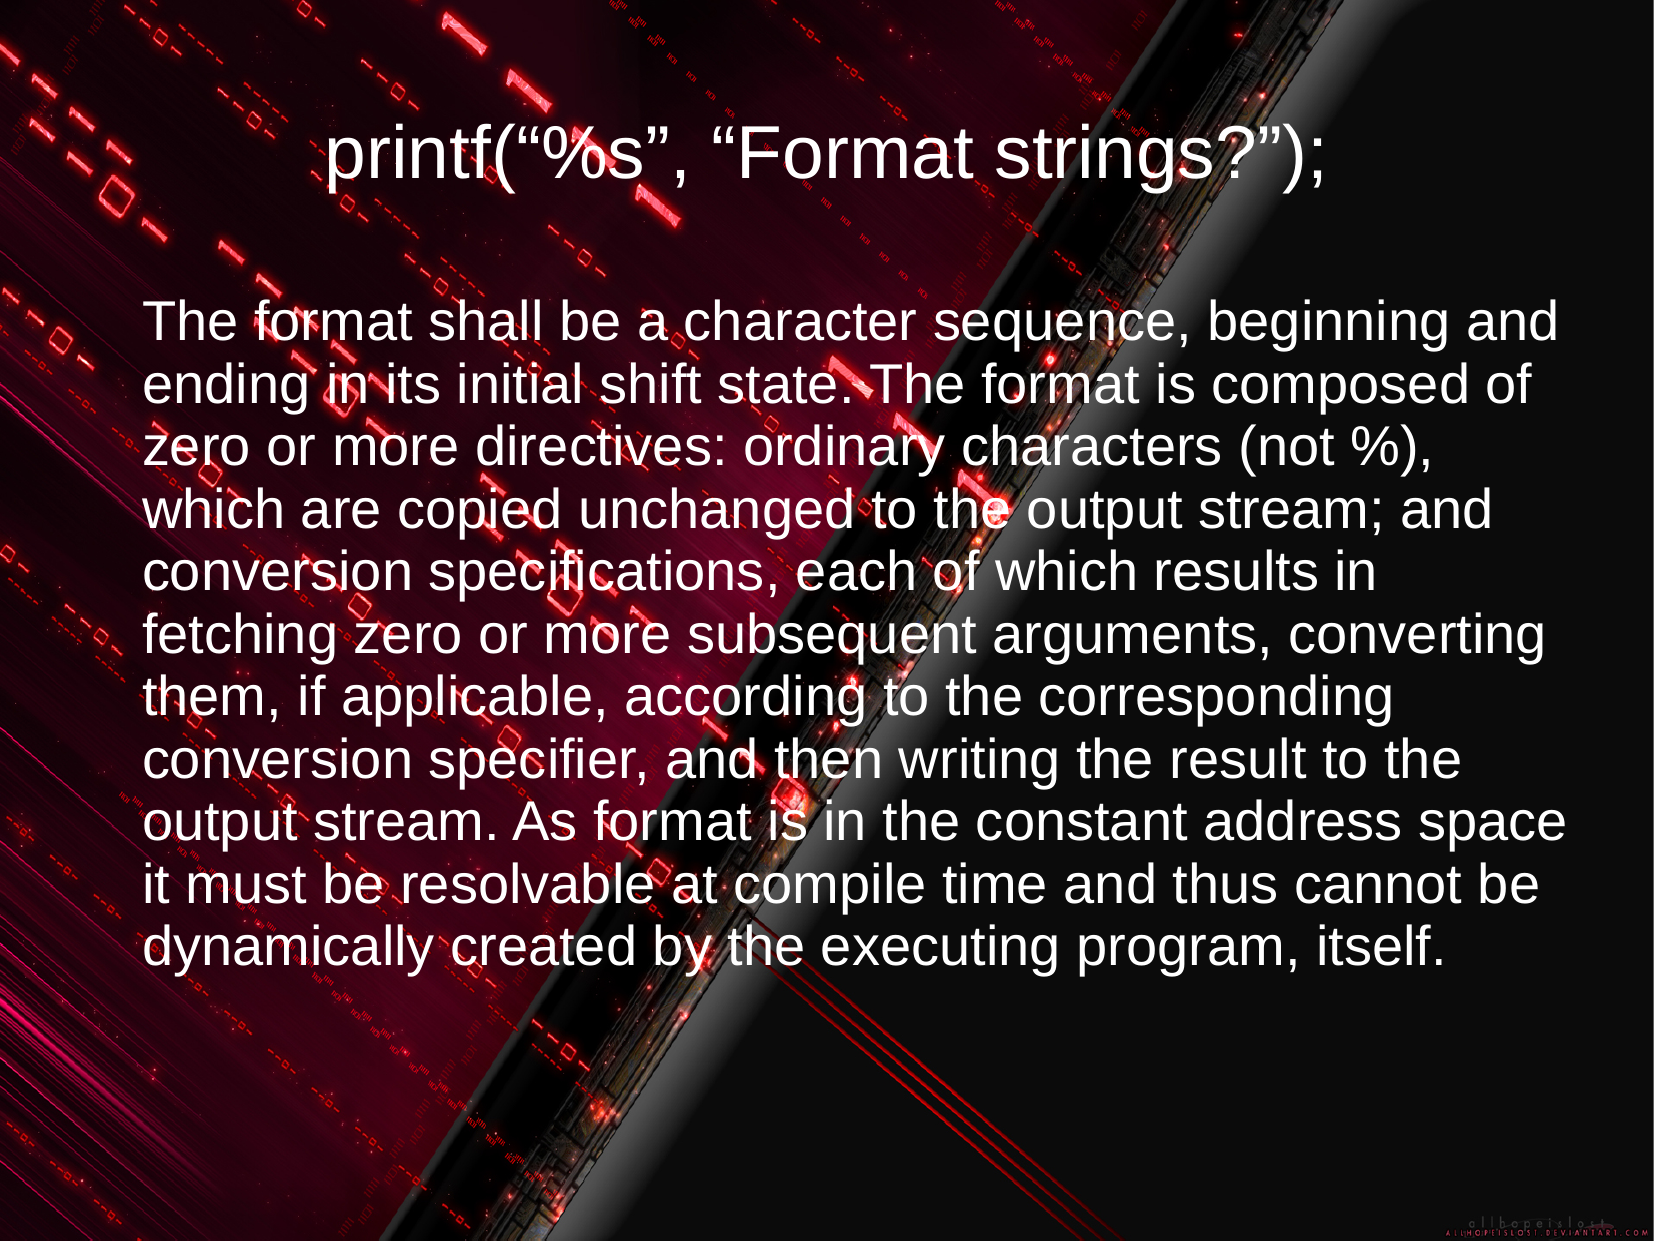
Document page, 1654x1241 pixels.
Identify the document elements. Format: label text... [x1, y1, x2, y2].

picture [0, 0, 1654, 1241]
list The format shall be a character sequence, beginning and ending in its initial shift state. The format is composed of zero or more directives: ordinary characters (not %), which are copied unchanged to the output stream; and conversion specifications, each of which results in fetching zero or more subsequent arguments, converting them, if applicable, according to the corresponding conversion specifier, and then writing the result to the output stream. As format is in the constant address space it must be resolvable at compile time and thus cannot be dynamically created by the executing program, itself. [82, 290, 1571, 1010]
title printf(“%s”, “Format strings?”); [82, 49, 1571, 257]
